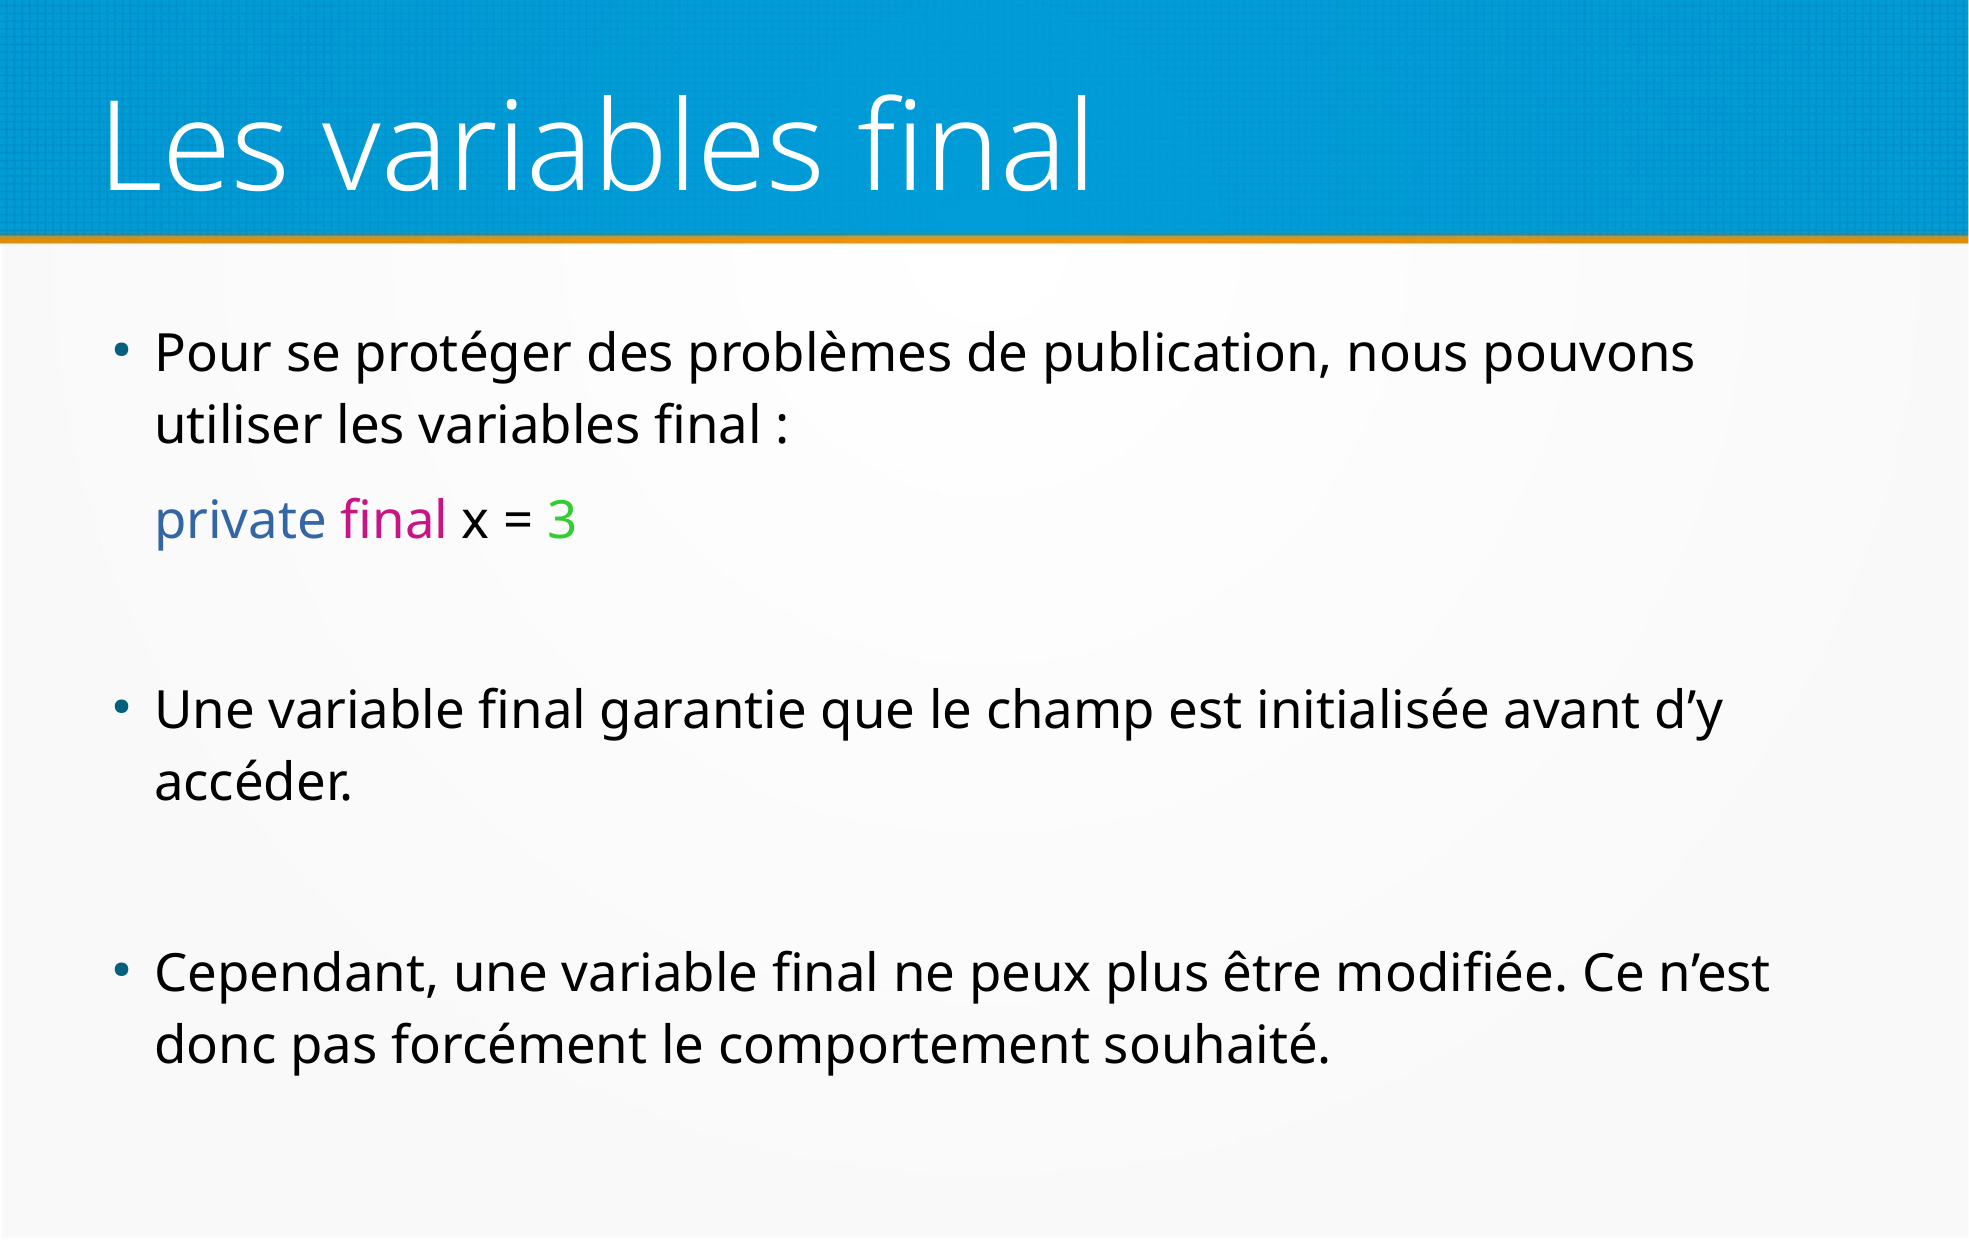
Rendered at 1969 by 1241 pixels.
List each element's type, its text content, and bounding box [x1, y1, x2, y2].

picture [0, 233, 1969, 1241]
list Pour se protéger des problèmes de publication, nous pouvons utiliser les variables final : private final x = 3 Une variable final garantie que le champ est initialisée avant d’y accéder. Cependant, une variable final ne peux plus être modifiée. Ce n’est donc pas forcément le comportement souhaité. [98, 315, 1861, 1081]
title Les variables final [98, 19, 1870, 227]
